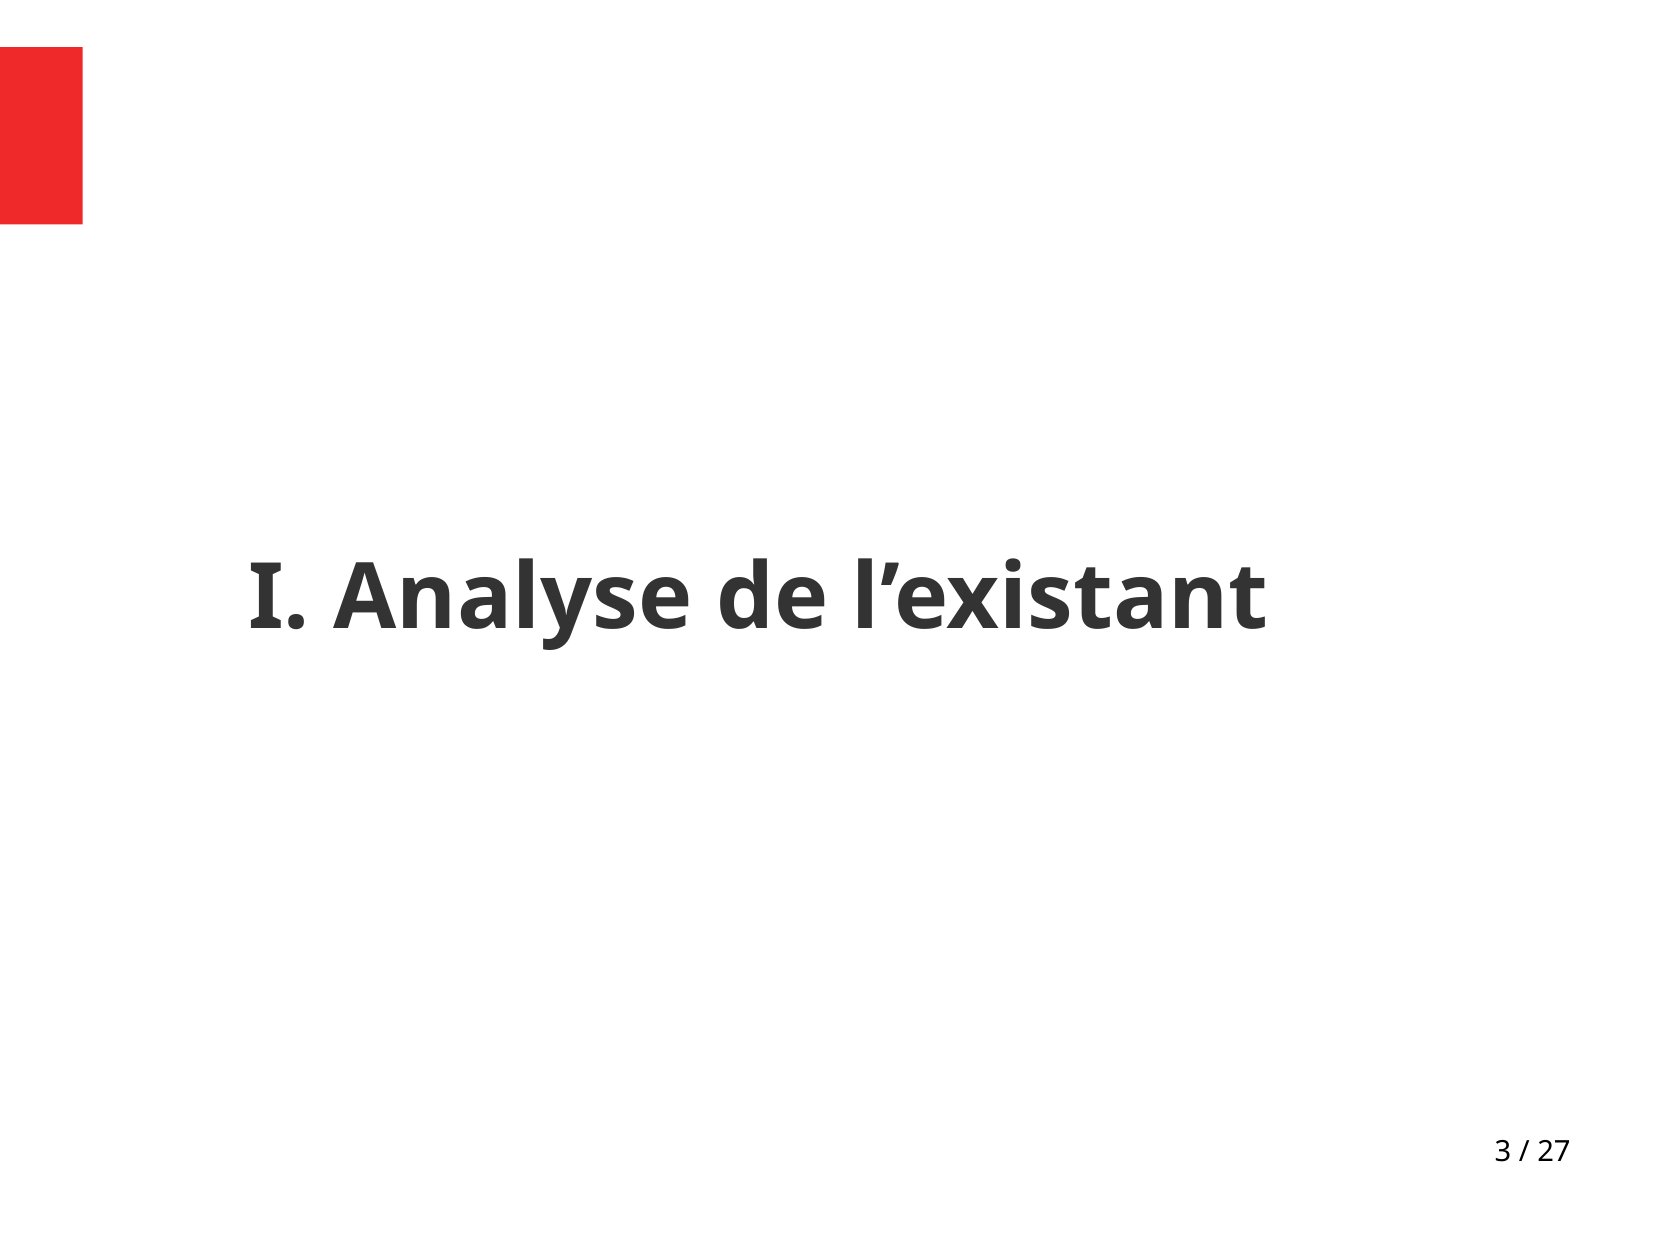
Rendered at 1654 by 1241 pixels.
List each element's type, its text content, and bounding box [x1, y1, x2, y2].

title I. Analyse de l’existant [248, 489, 1436, 697]
